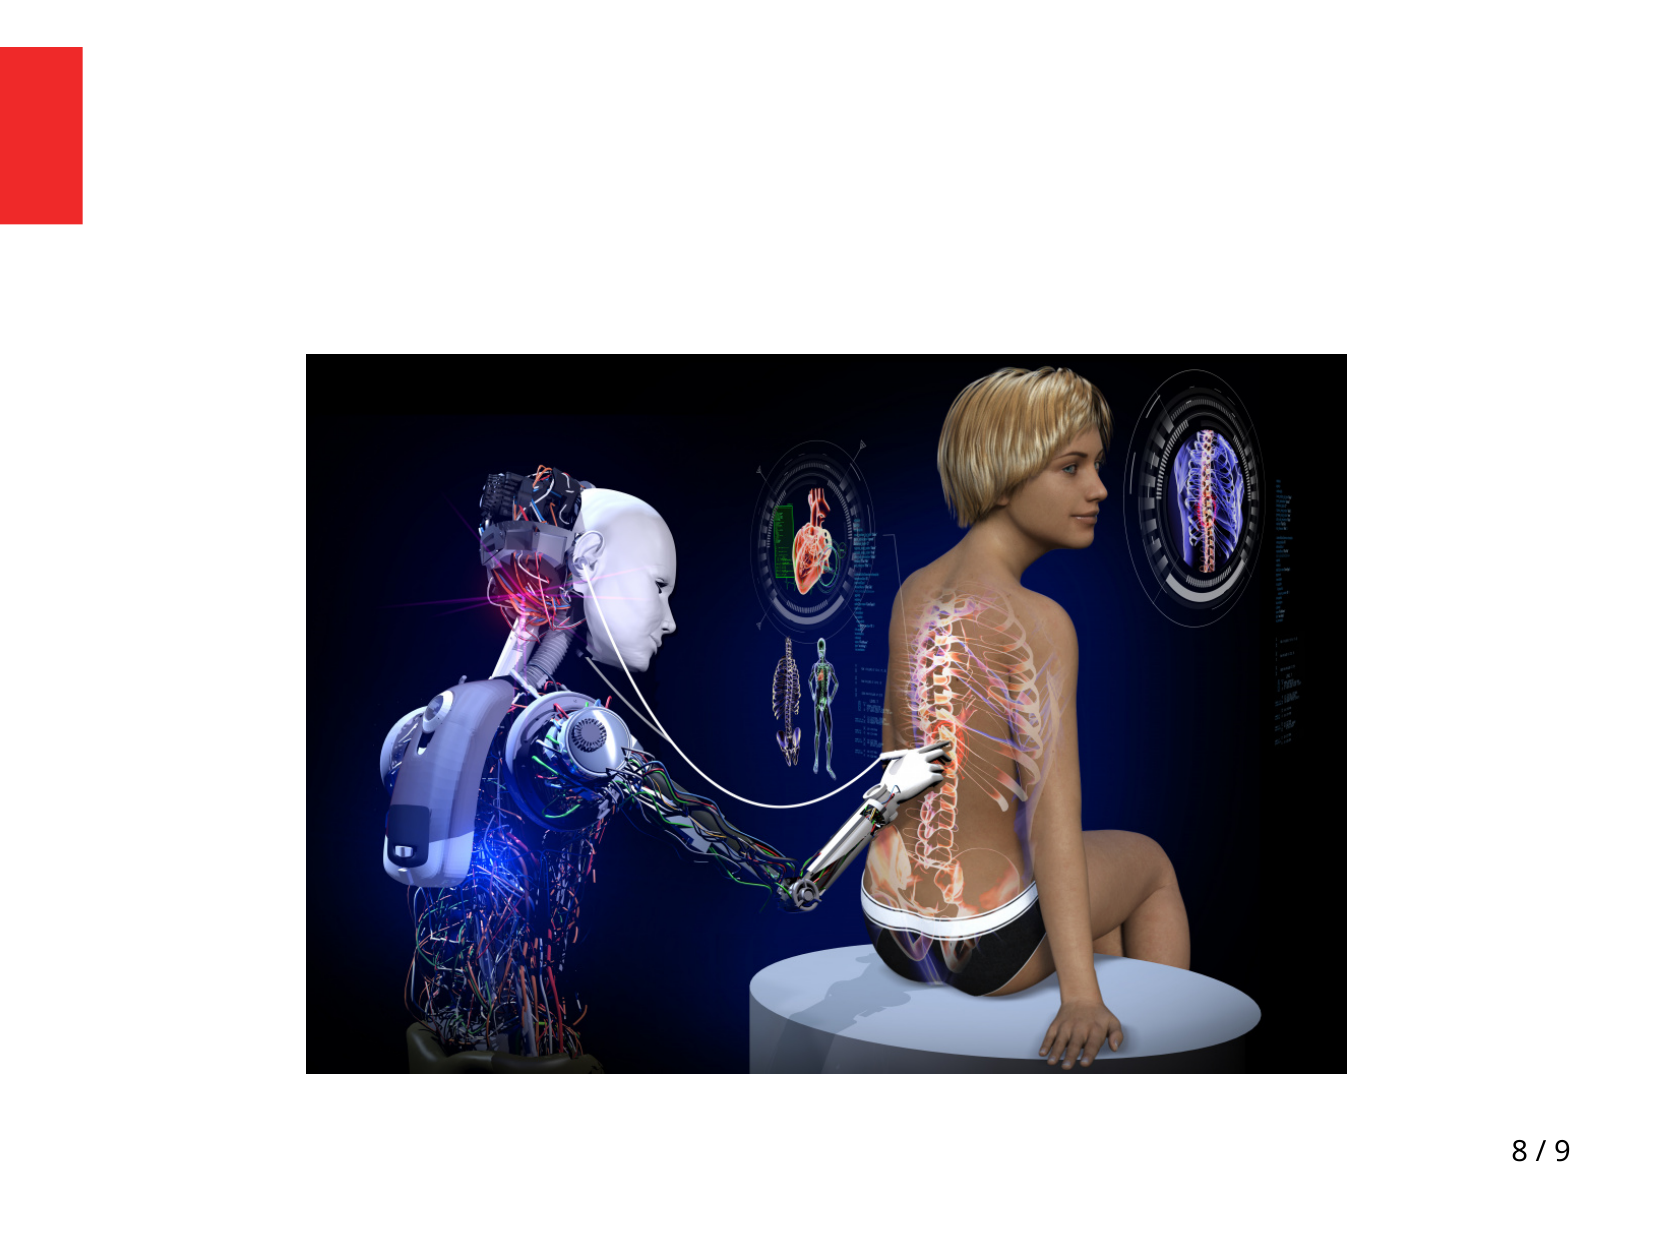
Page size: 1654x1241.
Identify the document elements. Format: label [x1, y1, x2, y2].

picture [306, 354, 1347, 1074]
